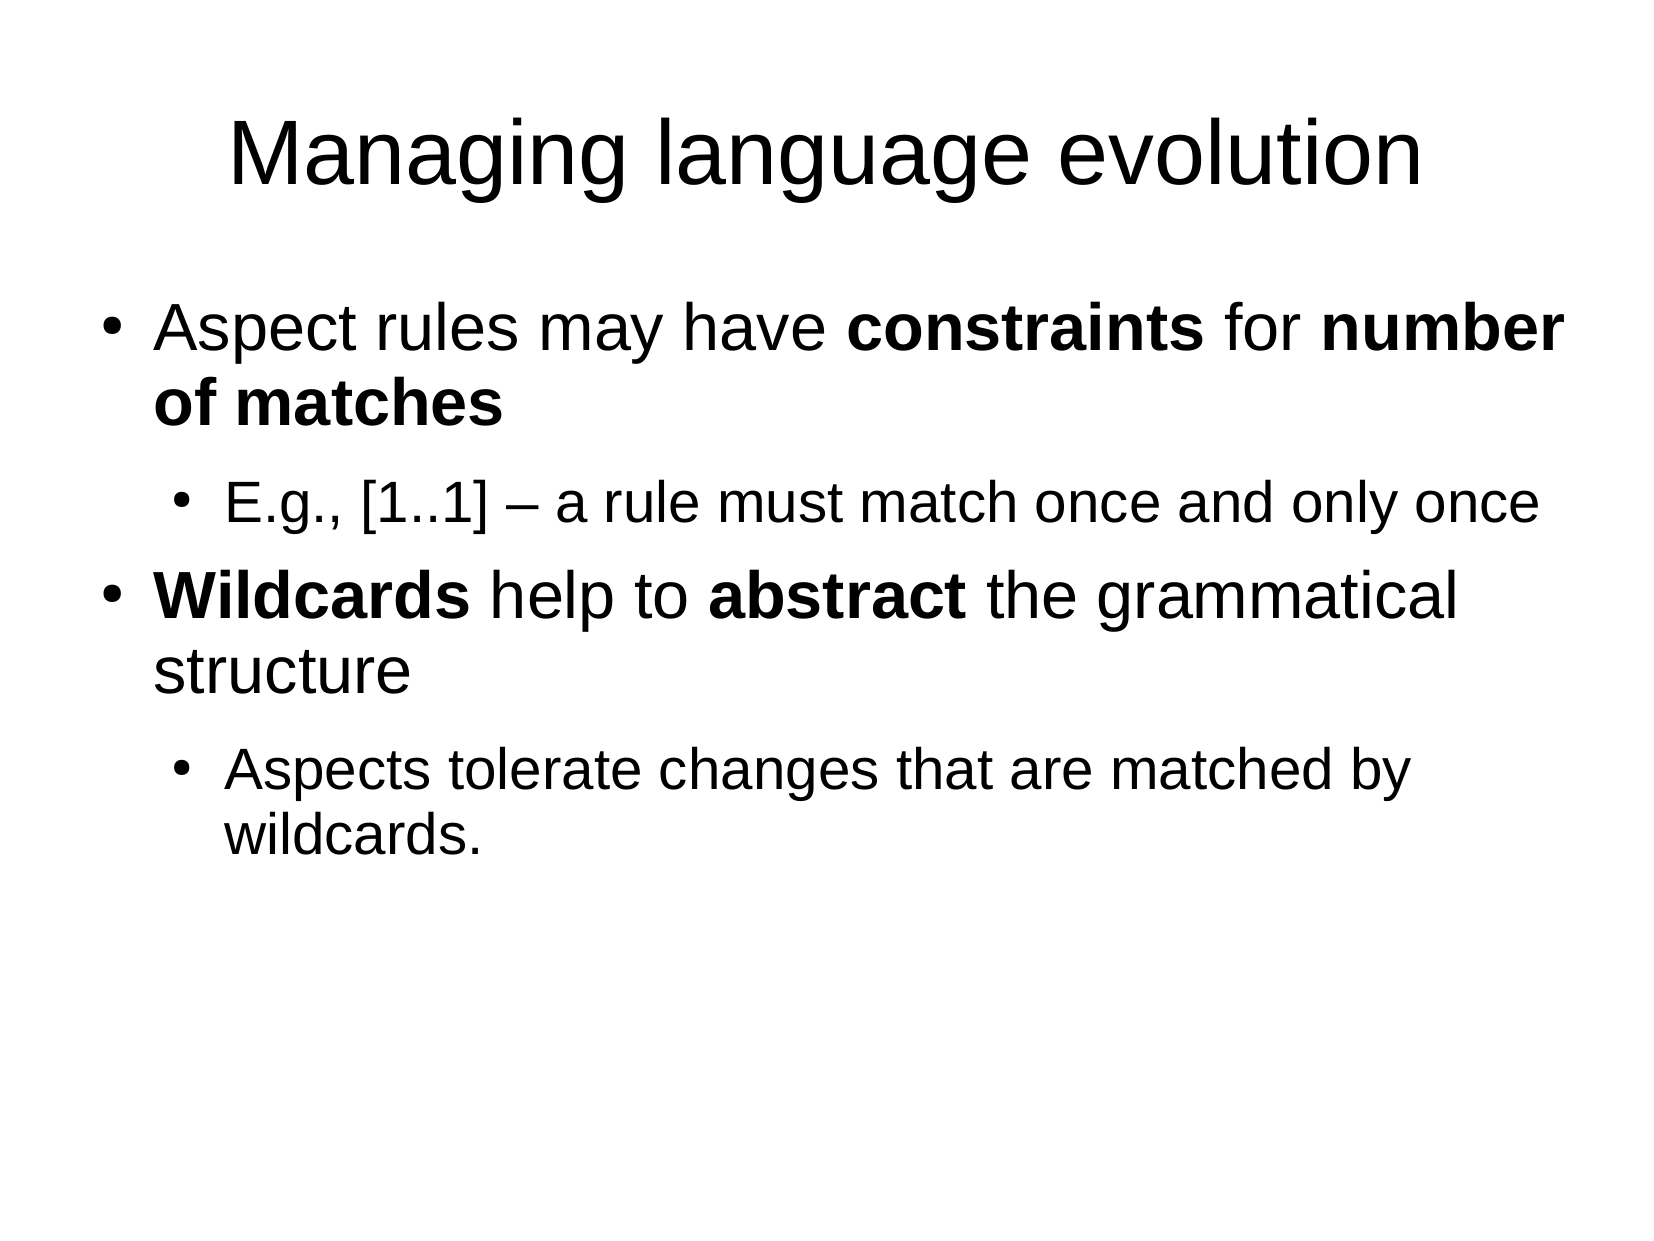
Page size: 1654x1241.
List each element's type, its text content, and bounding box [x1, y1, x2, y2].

list Aspect rules may have constraints for number of matches E.g., [1..1] – a rule must match once and only once Wildcards help to abstract the grammatical structure Aspects tolerate changes that are matched by wildcards. [82, 290, 1571, 1109]
title Managing language evolution [82, 56, 1571, 250]
